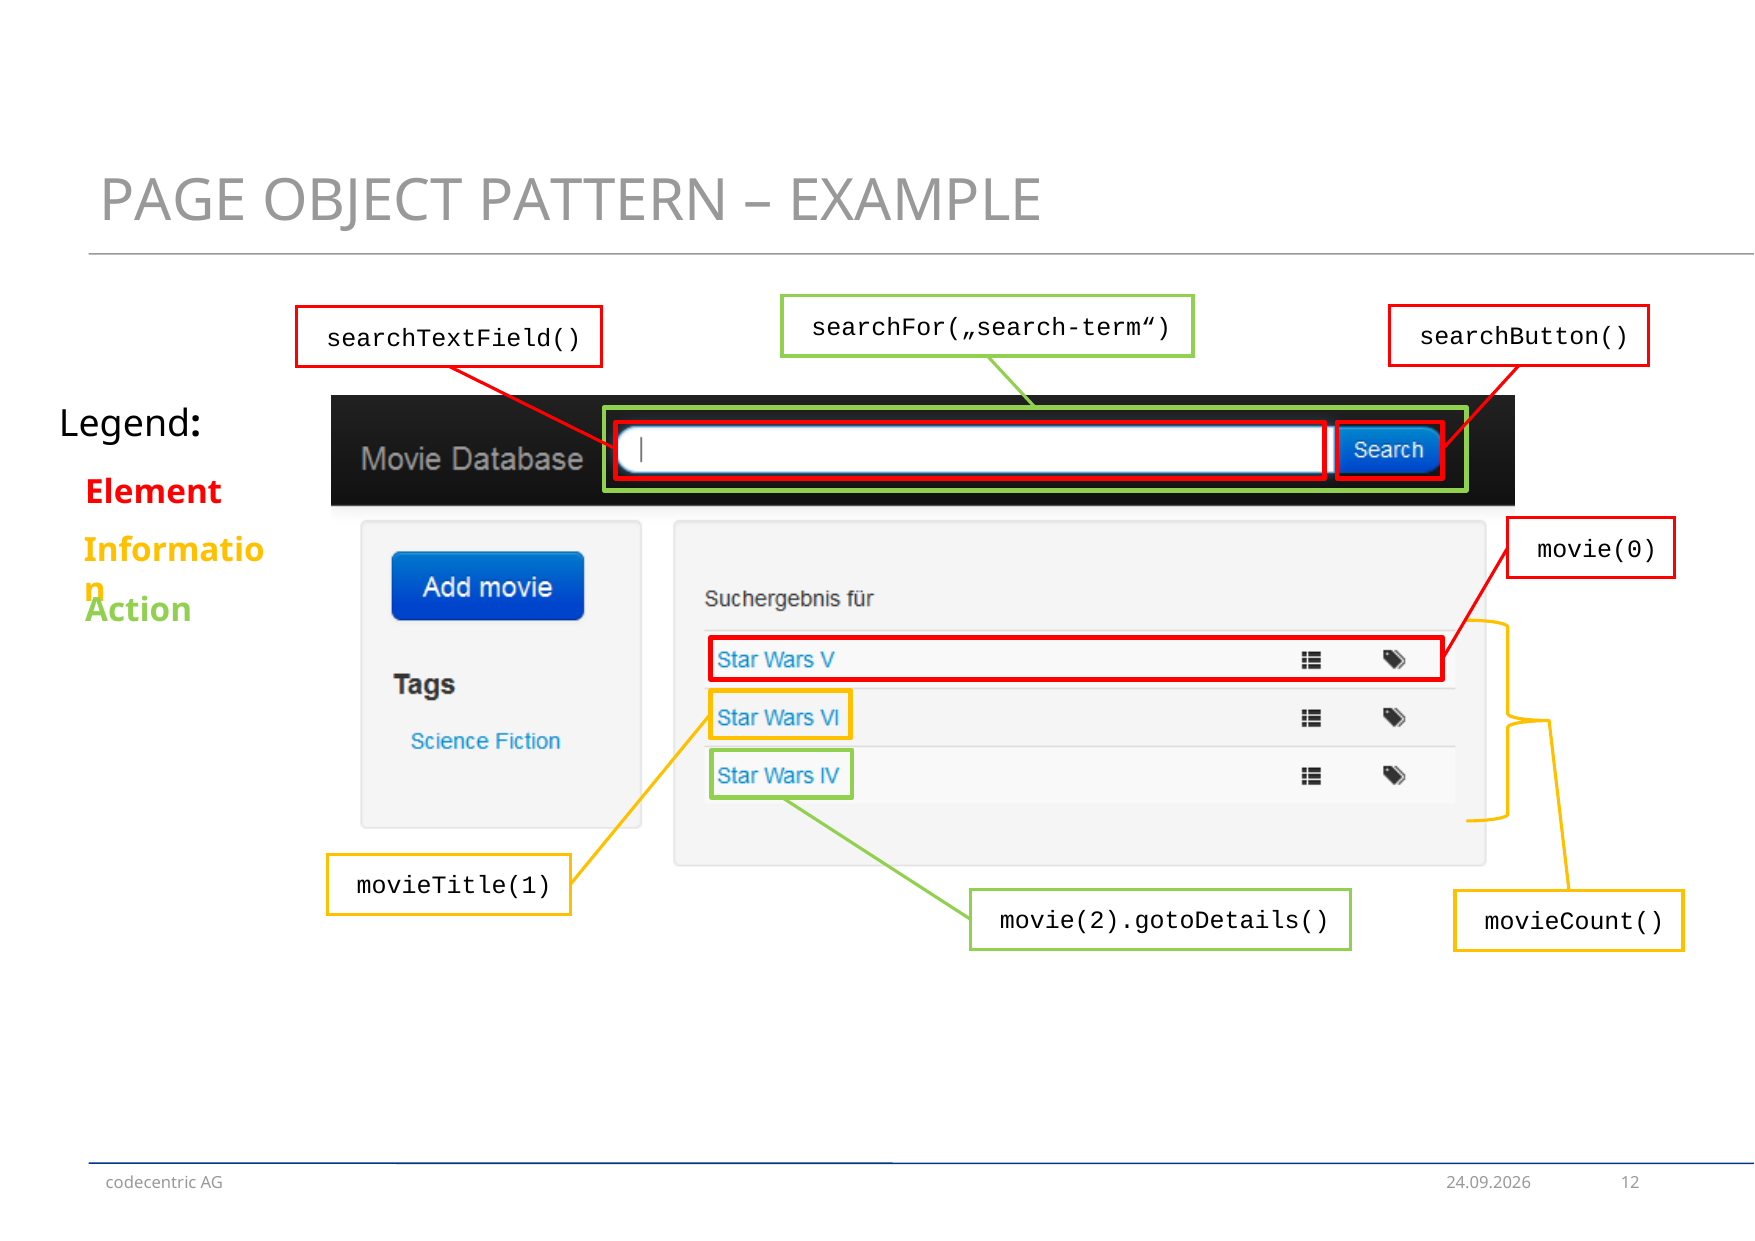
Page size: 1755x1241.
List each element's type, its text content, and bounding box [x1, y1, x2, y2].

title Page Object Pattern – Example [82, 153, 1695, 223]
picture [331, 395, 1515, 912]
picture [1469, 556, 1515, 715]
picture [606, 410, 1464, 488]
picture [713, 693, 848, 736]
text_box Action [55, 572, 299, 644]
text_box Legend: [29, 383, 312, 460]
picture [1027, 395, 1488, 416]
text_box 23.02.2013 [1429, 1163, 1603, 1219]
text_box movie(0) [1507, 517, 1675, 578]
picture [618, 424, 1322, 476]
text_box Element [55, 460, 254, 513]
text_box movie(2).gotoDetails() [970, 889, 1351, 950]
picture [713, 640, 1440, 677]
text_box movieCount() [1455, 890, 1683, 951]
text_box searchTextField() [296, 306, 602, 367]
picture [714, 752, 850, 795]
text_box movieTitle(1) [327, 854, 571, 915]
text_box [1603, 1163, 1697, 1219]
text_box searchFor(„search-term“) [781, 295, 1193, 357]
text_box searchButton() [1389, 305, 1649, 366]
picture [513, 395, 1029, 439]
picture [1339, 424, 1440, 476]
text_box Information [54, 513, 299, 585]
